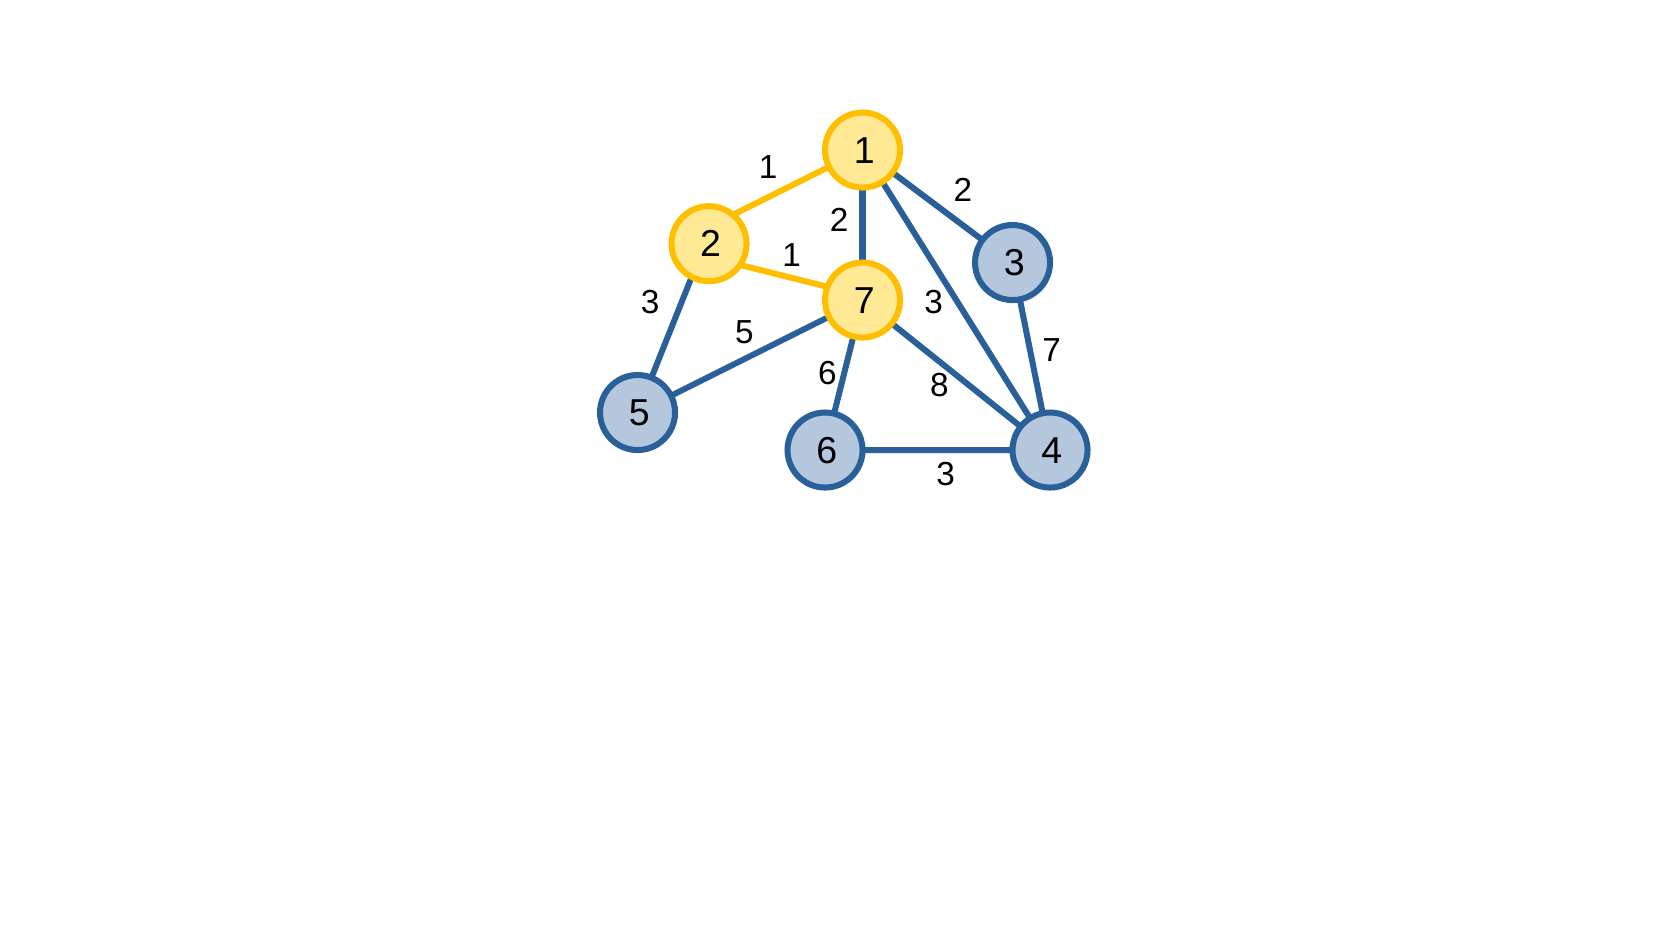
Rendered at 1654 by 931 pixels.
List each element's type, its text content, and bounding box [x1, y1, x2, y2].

text_box 3 [921, 447, 959, 500]
text_box 8 [915, 359, 953, 412]
text_box 7 [1027, 323, 1066, 376]
text_box 2 [815, 193, 853, 246]
text_box 1 [744, 140, 782, 193]
text_box 3 [909, 276, 948, 329]
text_box 5 [600, 375, 676, 451]
text_box 6 [787, 412, 863, 488]
text_box 4 [1012, 412, 1088, 488]
text_box 2 [671, 206, 747, 282]
text_box 6 [803, 347, 841, 400]
text_box 7 [825, 262, 901, 338]
text_box 1 [825, 112, 901, 188]
text_box 5 [720, 306, 759, 358]
text_box 3 [626, 276, 664, 329]
text_box 3 [975, 225, 1051, 301]
text_box 1 [767, 229, 806, 282]
text_box 2 [939, 164, 977, 217]
